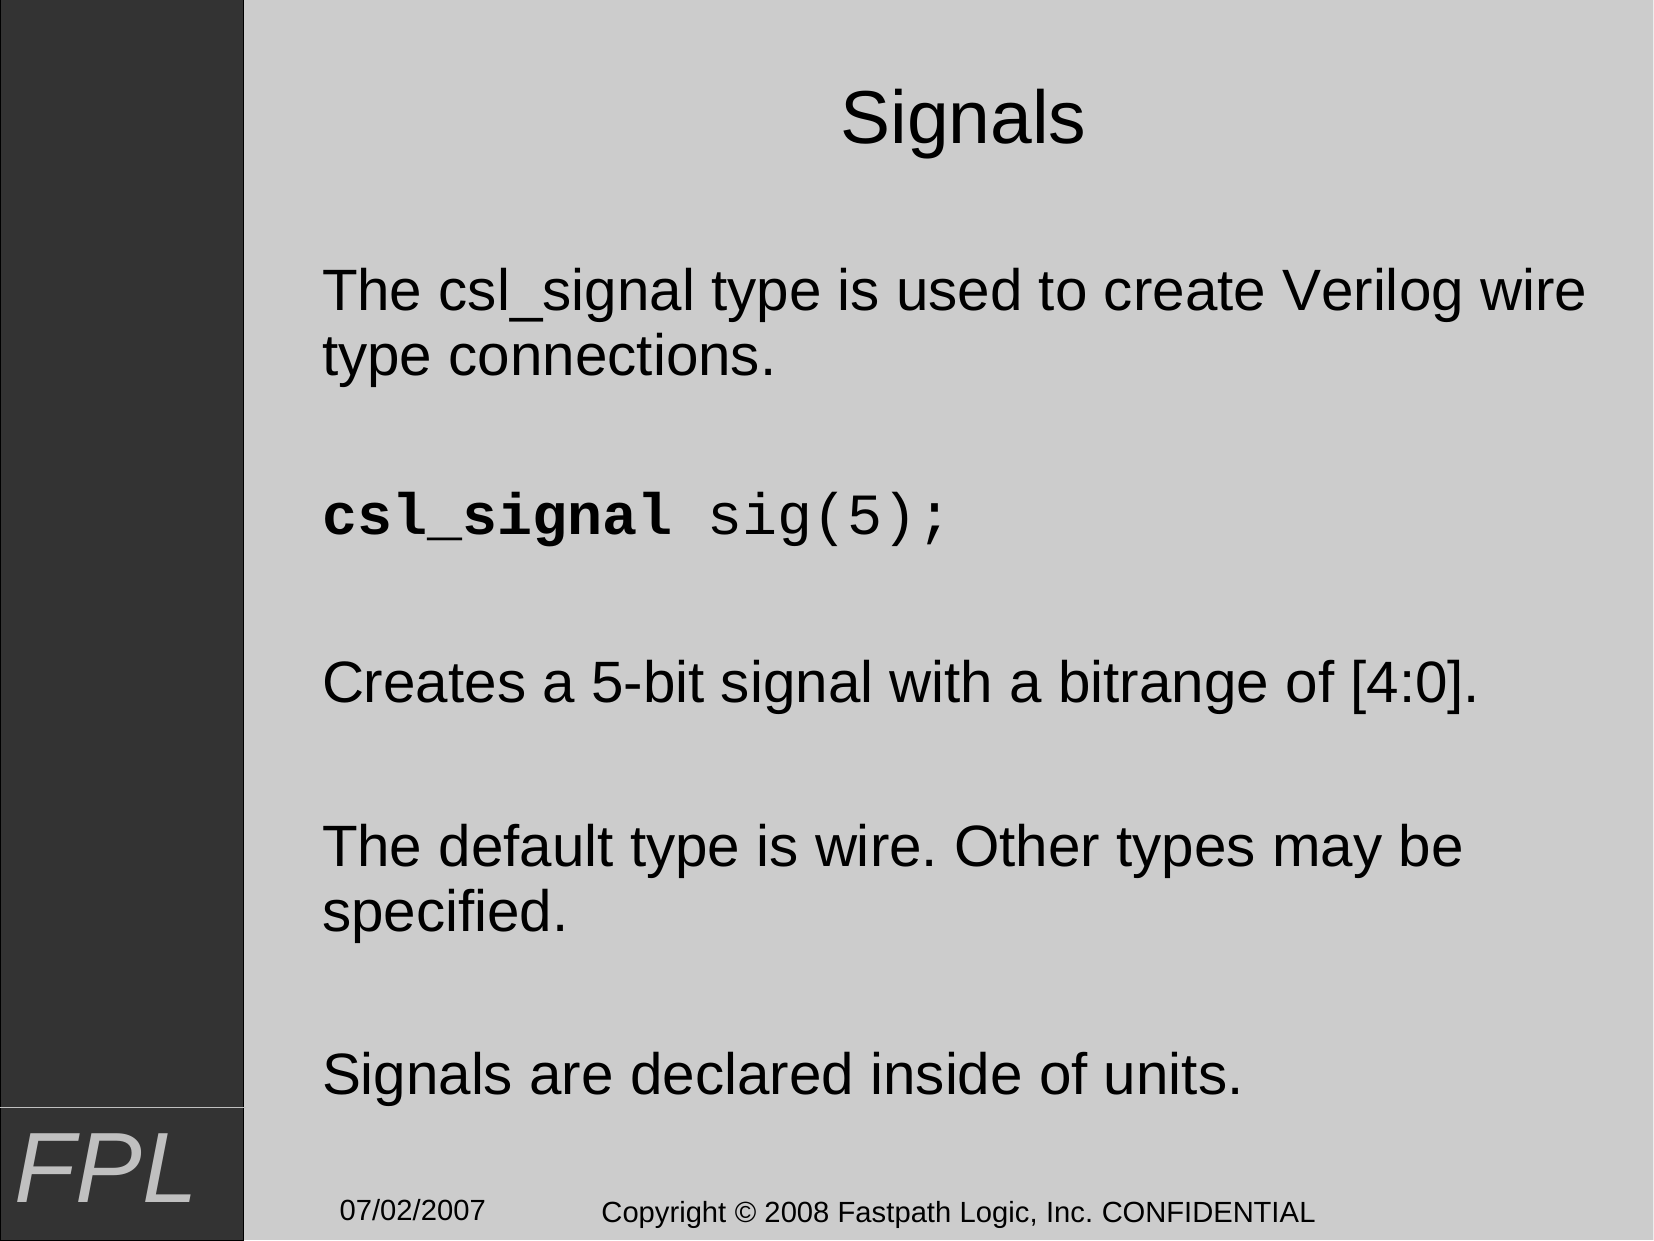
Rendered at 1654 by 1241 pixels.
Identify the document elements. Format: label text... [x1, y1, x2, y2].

subtitle The csl_signal type is used to create Verilog wire type connections. csl_signal sig(5); Creates a 5-bit signal with a bitrange of [4:0]. The default type is wire. Other types may be specified. Signals are declared inside of units. [322, 149, 1634, 1215]
title Signals [412, 9, 1515, 149]
